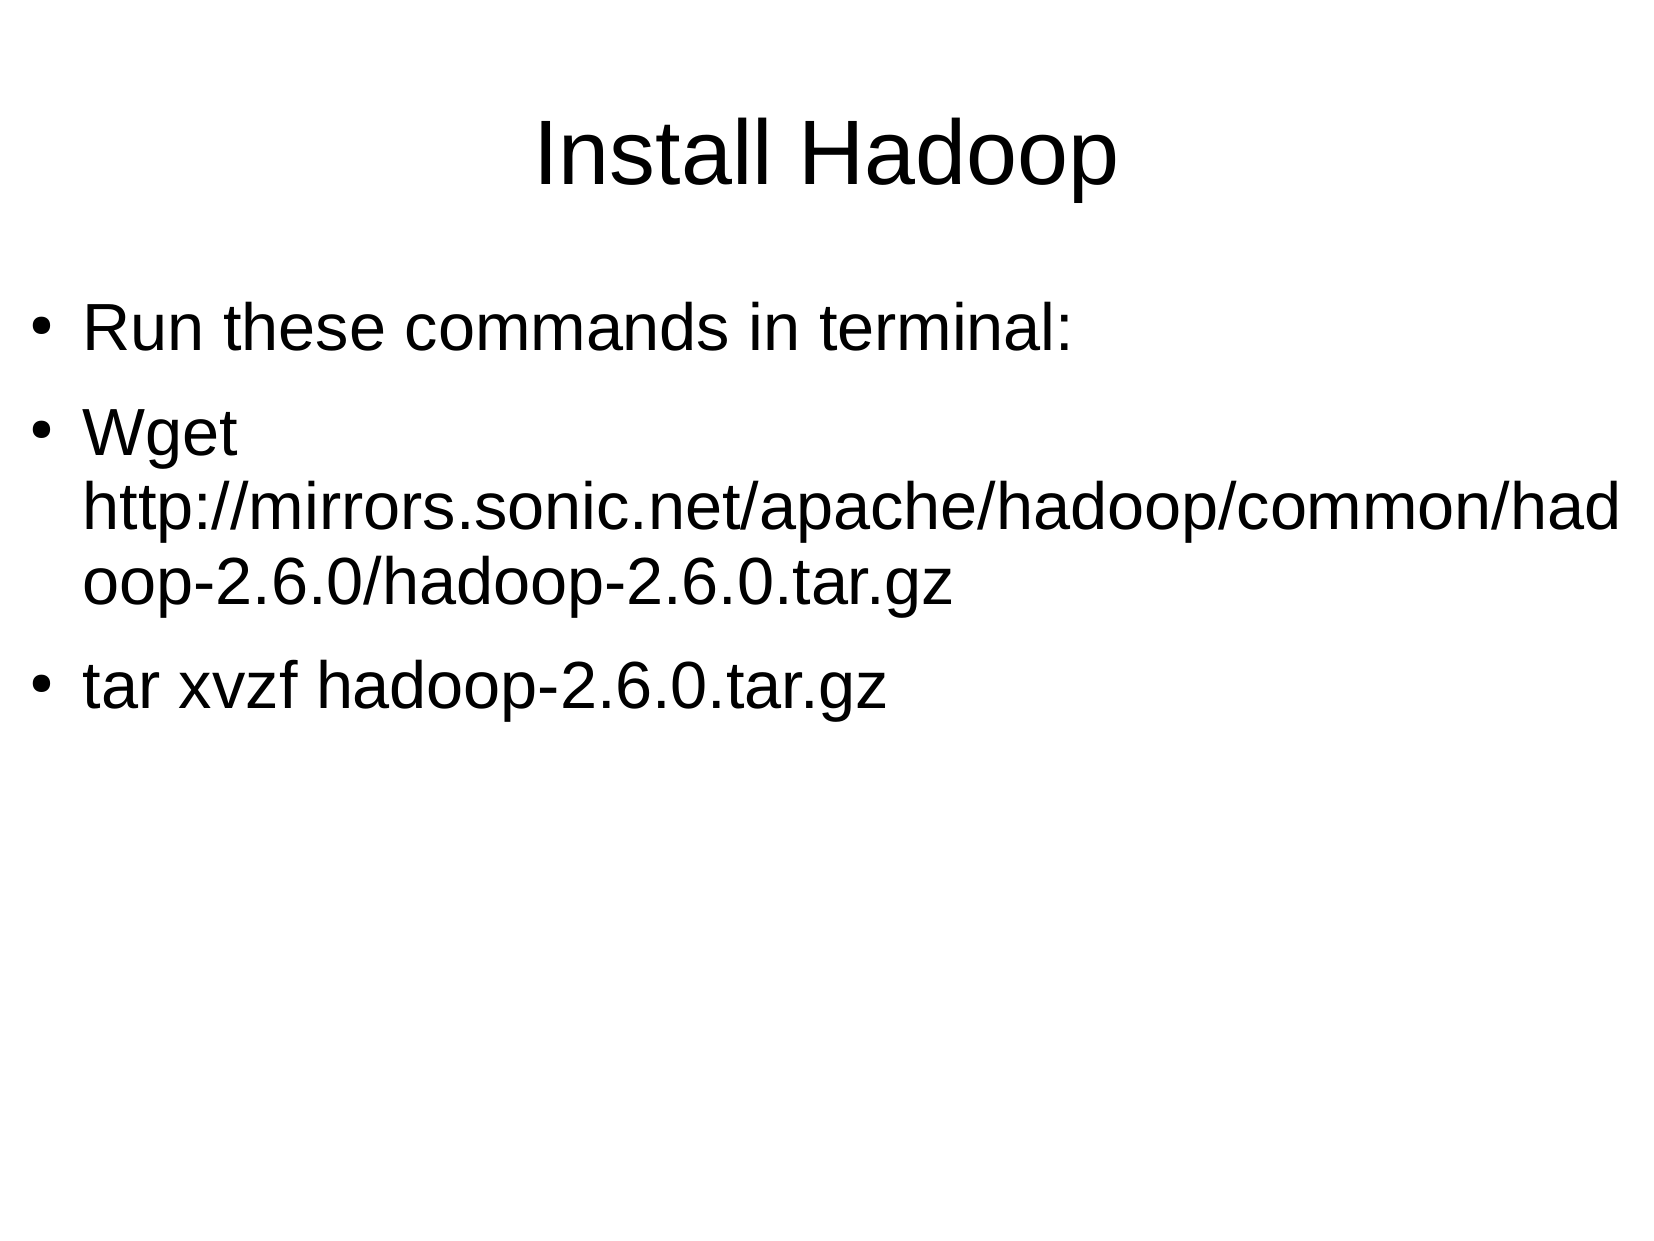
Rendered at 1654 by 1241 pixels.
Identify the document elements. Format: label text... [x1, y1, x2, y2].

list Run these commands in terminal: Wget http://mirrors.sonic.net/apache/hadoop/common/hadoop-2.6.0/hadoop-2.6.0.tar.gz tar xvzf hadoop-2.6.0.tar.gz [11, 290, 1630, 1010]
title Install Hadoop [82, 49, 1571, 257]
